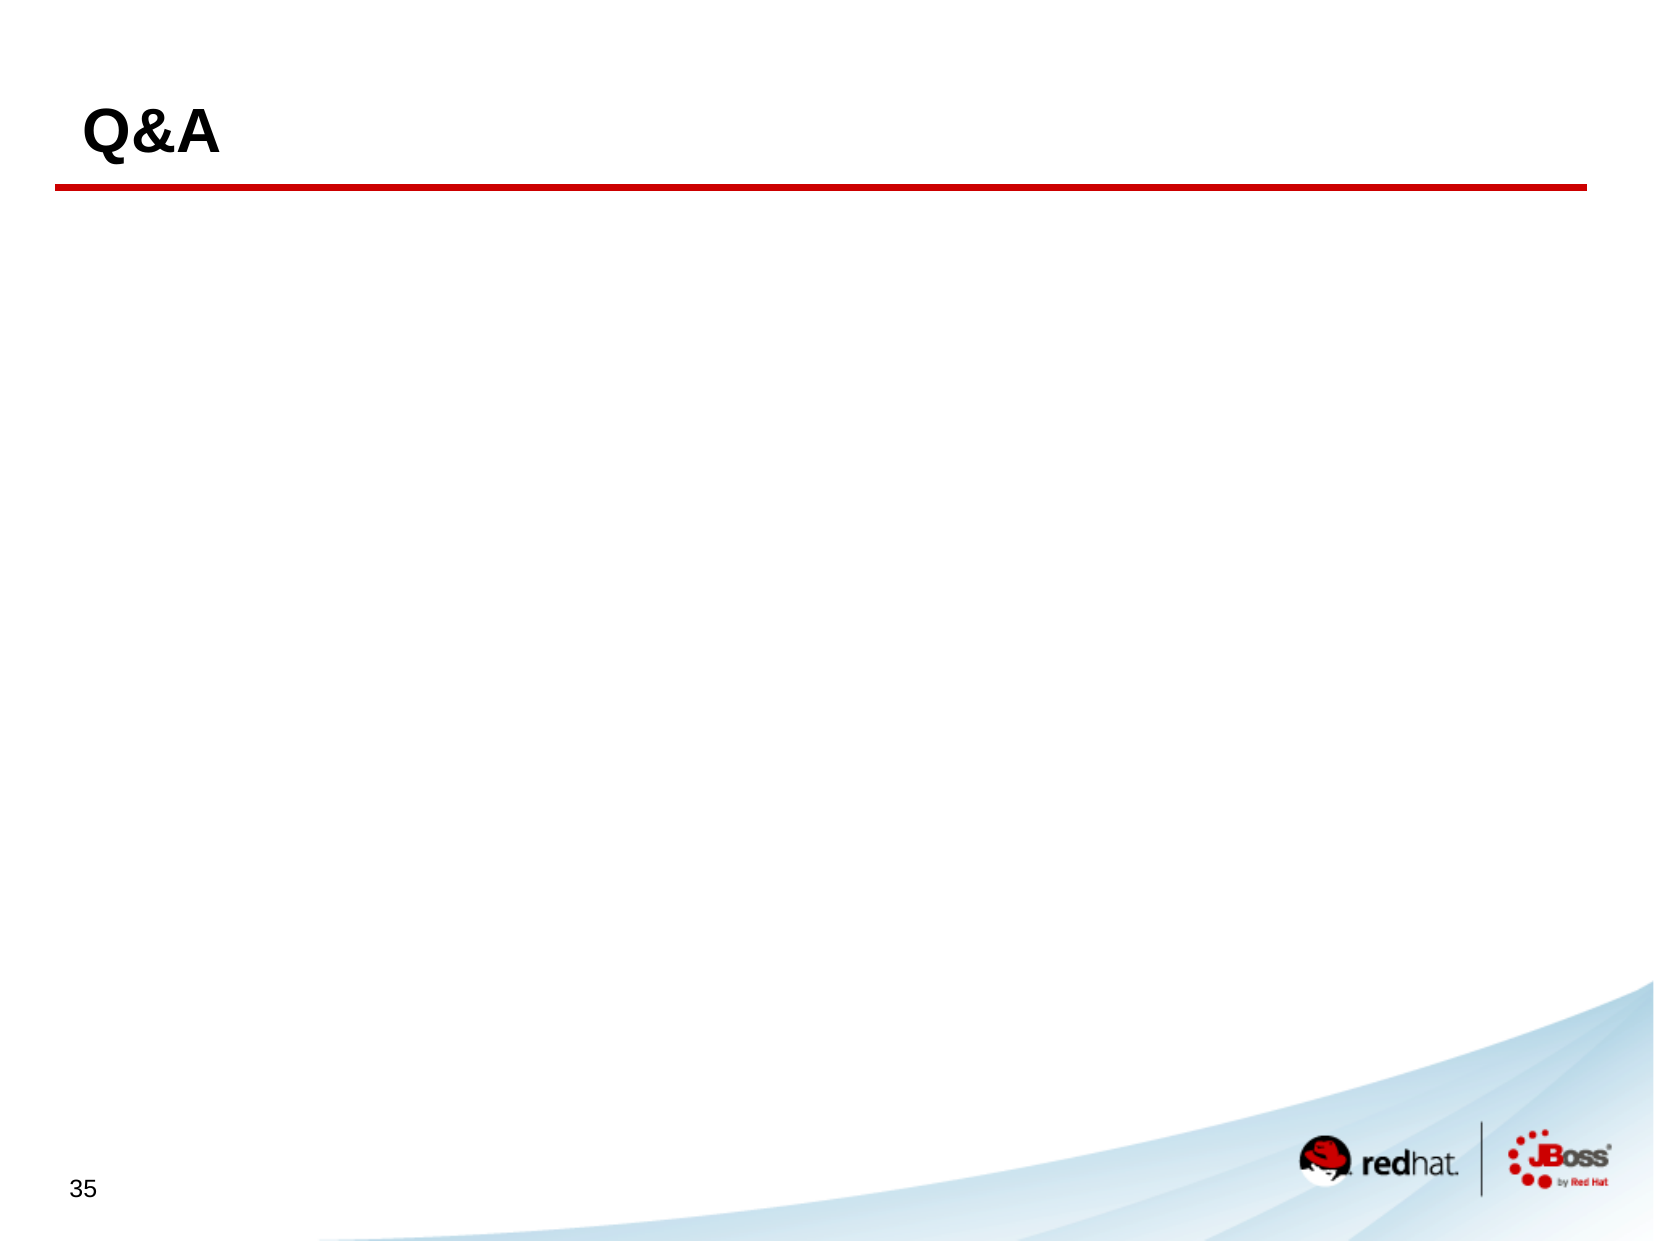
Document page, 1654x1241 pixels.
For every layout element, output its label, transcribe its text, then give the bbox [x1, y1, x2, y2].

title Q&A [82, 37, 1571, 226]
picture [0, 0, 1654, 1241]
